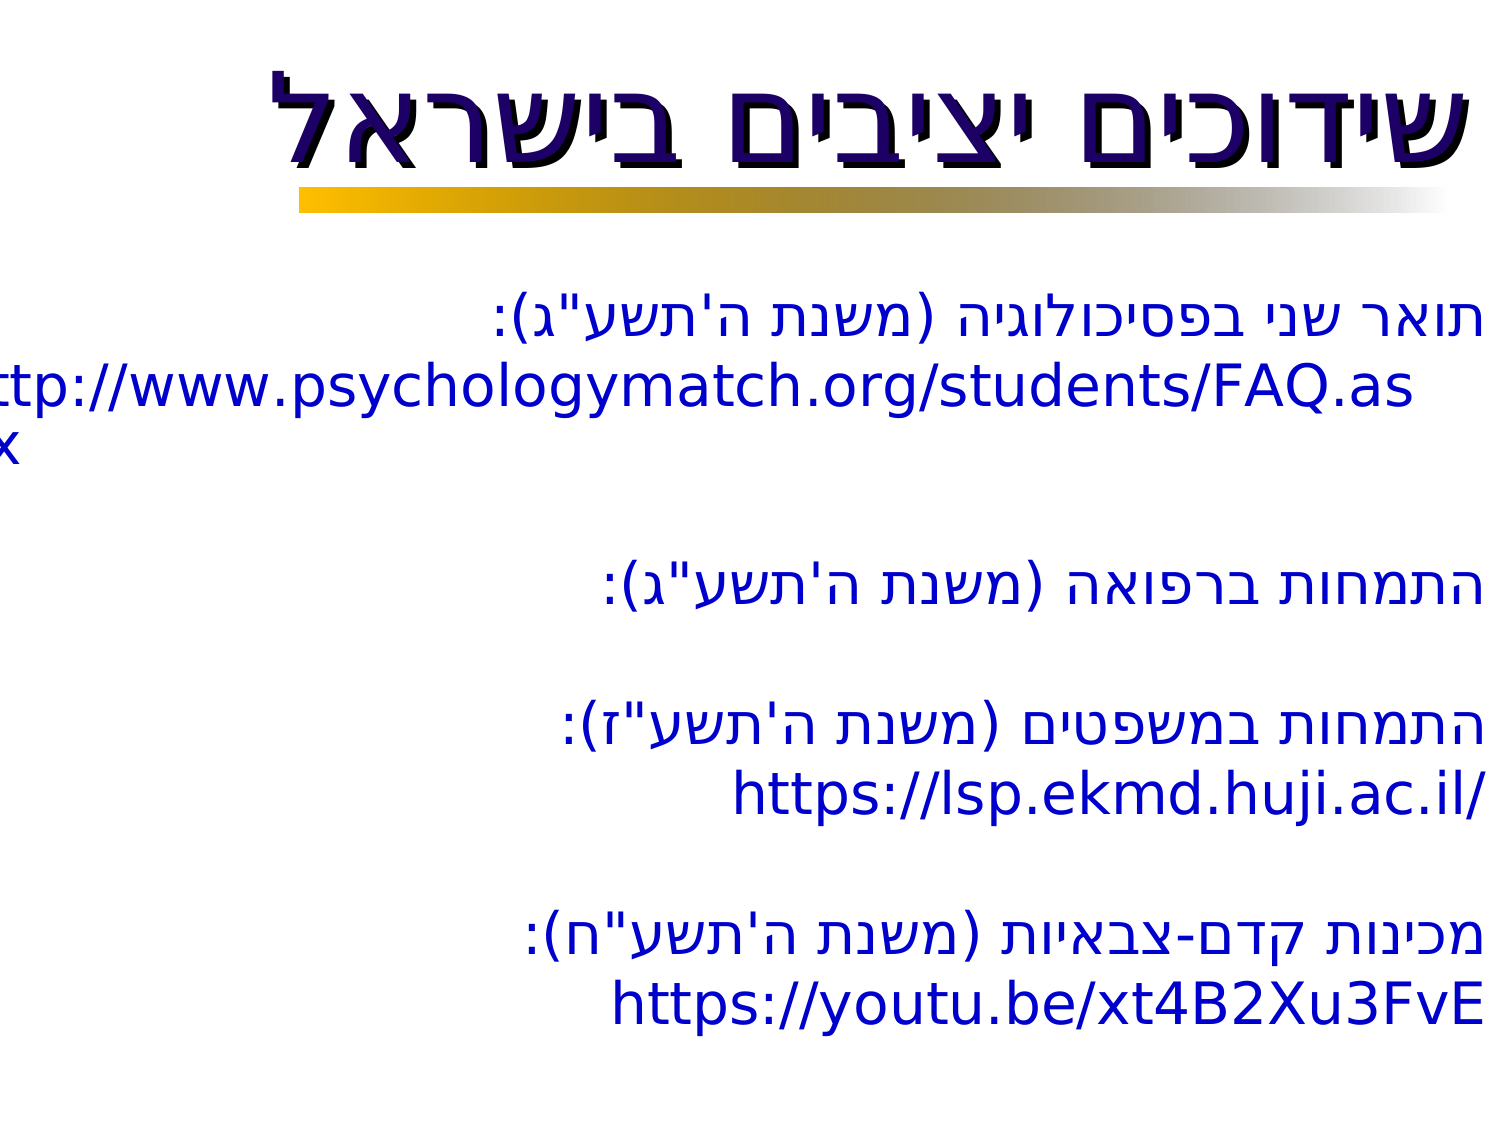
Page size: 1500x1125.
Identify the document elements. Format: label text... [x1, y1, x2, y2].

title שידוכים יציבים בישראל [0, 37, 1486, 188]
text_box תואר שני בפסיכולוגיה (משנת ה'תשע"ג): http://www.psychologymatch.org/students/FAQ.aspx התמחות ברפואה (משנת ה'תשע"ג): התמחות במשפטים (משנת ה'תשע"ז): https://lsp.ekmd.huji.ac.il/ מכינות קדם-צבאיות (משנת ה'תשע"ח): https://youtu.be/xt4B2Xu3FvE [2, 200, 1500, 1125]
